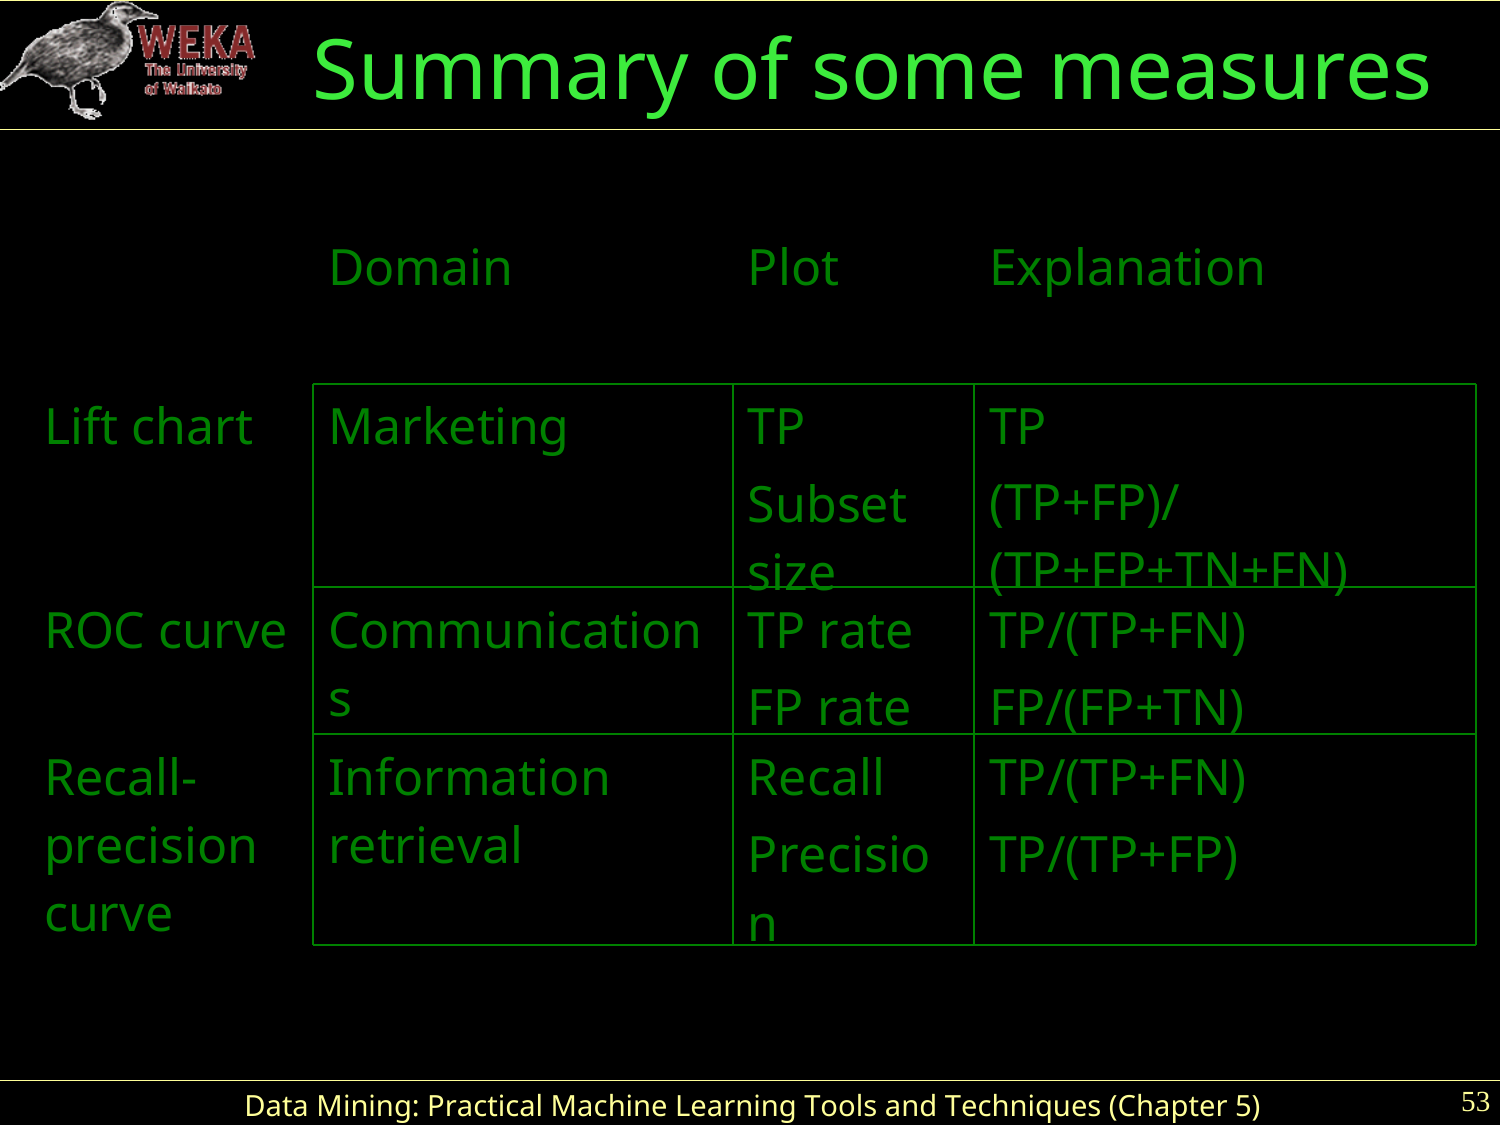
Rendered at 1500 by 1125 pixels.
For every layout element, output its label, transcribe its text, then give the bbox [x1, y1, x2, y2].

text_box Marketing [314, 385, 732, 586]
text_box Recall-precision curve [29, 734, 312, 945]
text_box TP Subset size [734, 385, 973, 586]
text_box Lift chart [29, 383, 313, 588]
text_box Recall Precision [734, 735, 973, 944]
title Summary of some measures [297, 0, 1500, 148]
text_box Communications [314, 588, 732, 733]
text_box TP/(TP+FN) TP/(TP+FP) [975, 735, 1475, 944]
text_box Information retrieval [314, 735, 732, 944]
text_box Domain [313, 223, 734, 383]
text_box Plot [734, 223, 975, 383]
text_box TP rate FP rate [734, 588, 973, 733]
text_box TP/(TP+FN) FP/(FP+TN) [975, 588, 1475, 733]
text_box ROC curve [29, 588, 312, 734]
text_box TP (TP+FP)/(TP+FP+TN+FN) [975, 385, 1475, 586]
text_box Explanation [975, 223, 1477, 383]
picture [0, 1, 266, 129]
